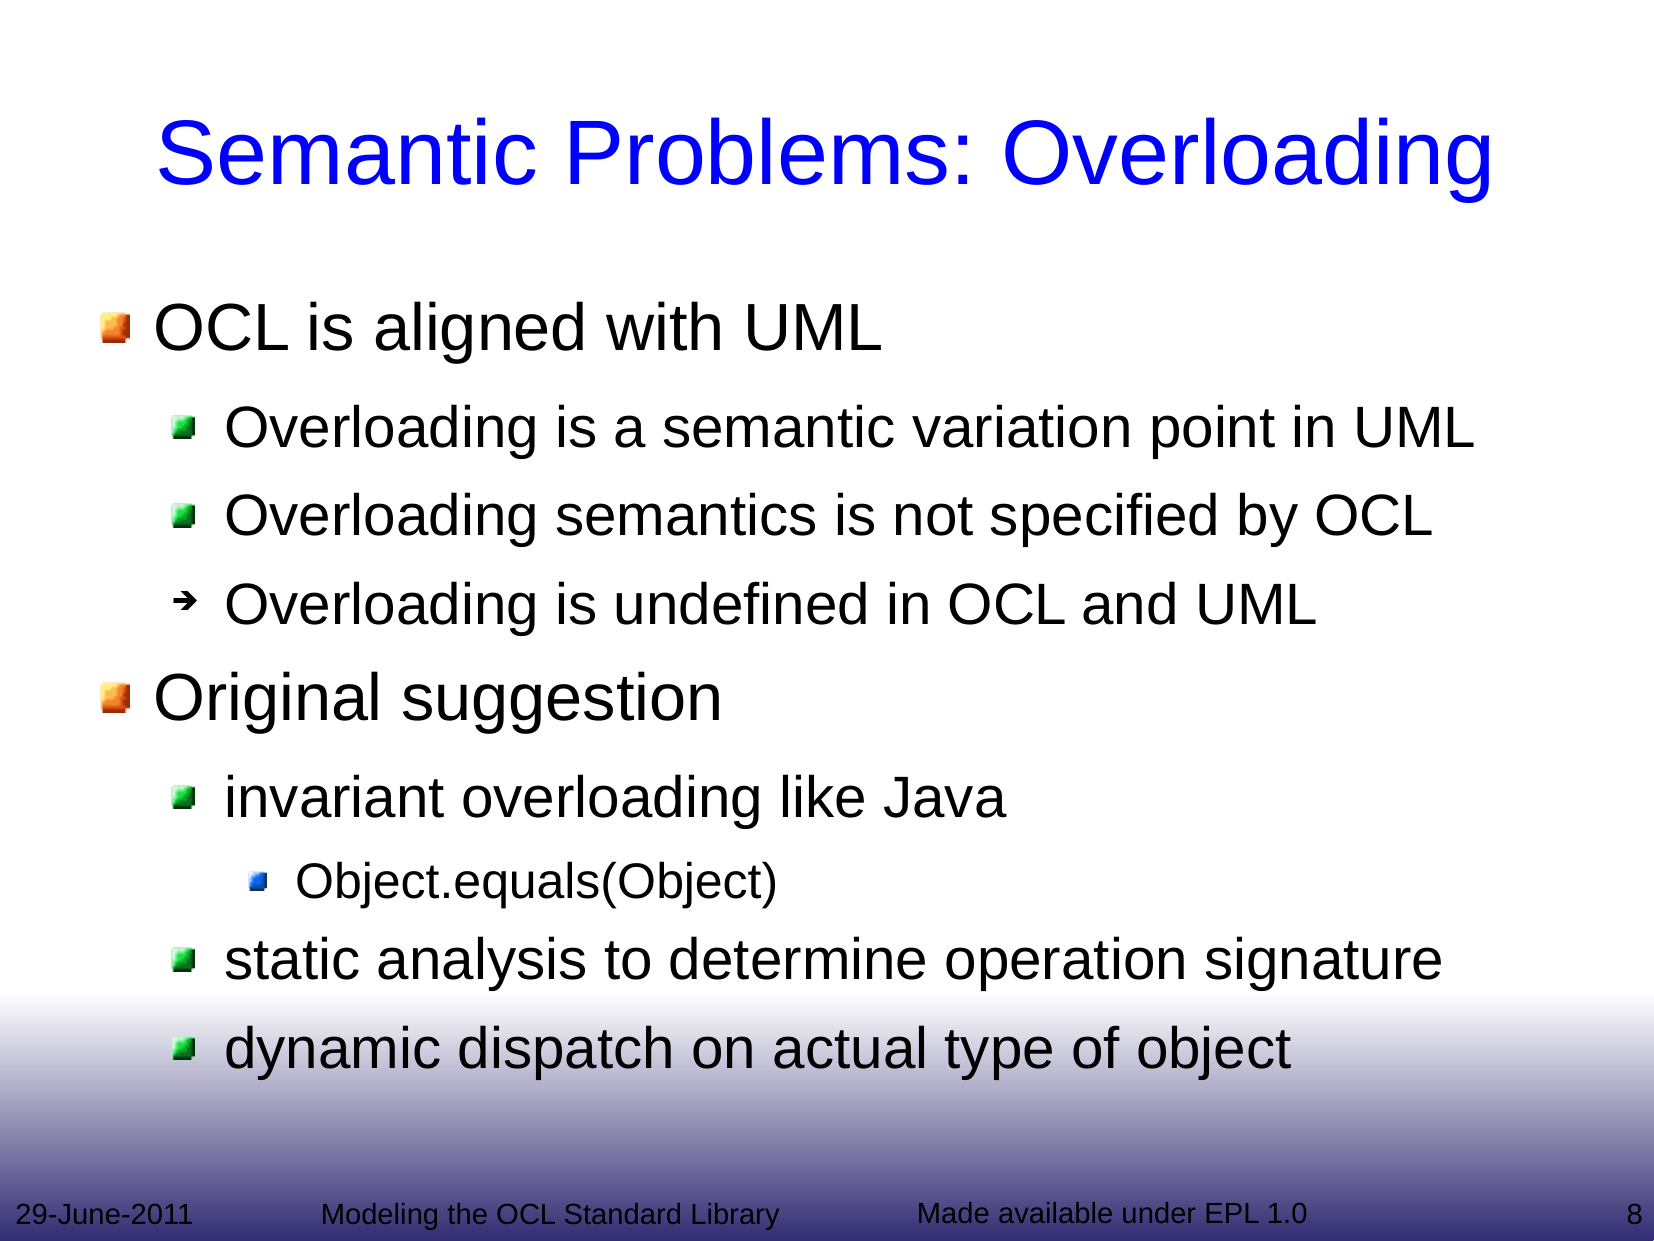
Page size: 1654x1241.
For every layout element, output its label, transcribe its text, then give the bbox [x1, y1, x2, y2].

title Semantic Problems: Overloading [82, 49, 1571, 257]
list OCL is aligned with UML Overloading is a semantic variation point in UML Overloading semantics is not specified by OCL Overloading is undefined in OCL and UML Original suggestion invariant overloading like Java Object.equals(Object) static analysis to determine operation signature dynamic dispatch on actual type of object [82, 290, 1571, 1109]
